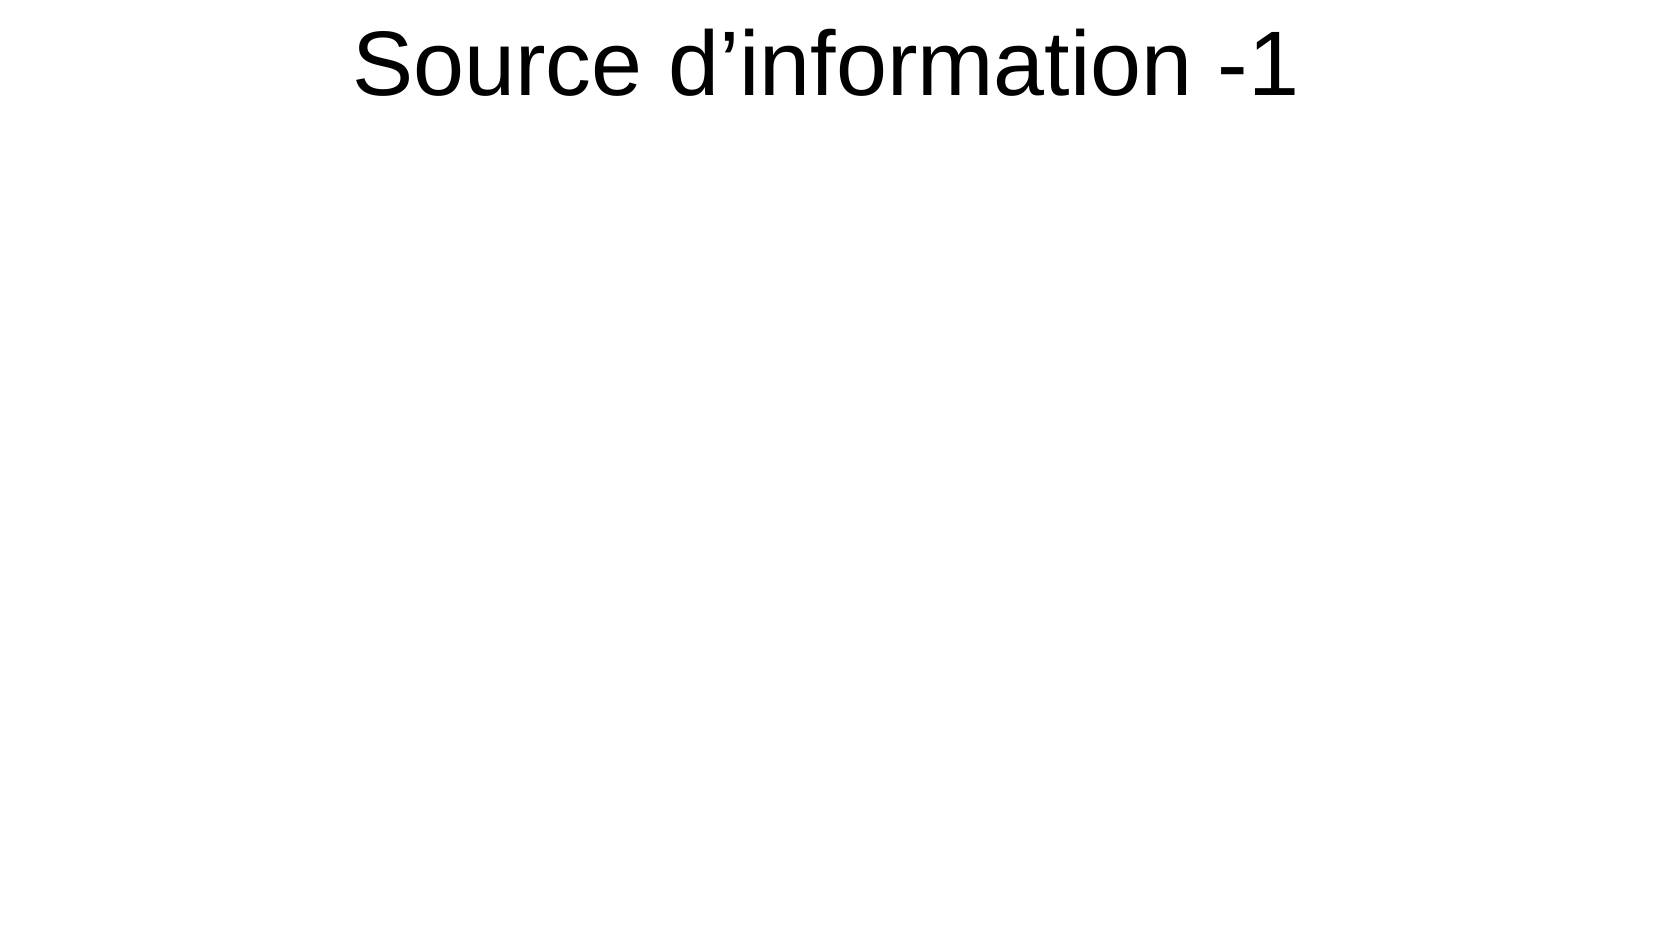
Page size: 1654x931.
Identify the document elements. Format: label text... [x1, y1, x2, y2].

title Source d’information -1 [82, 12, 1571, 218]
